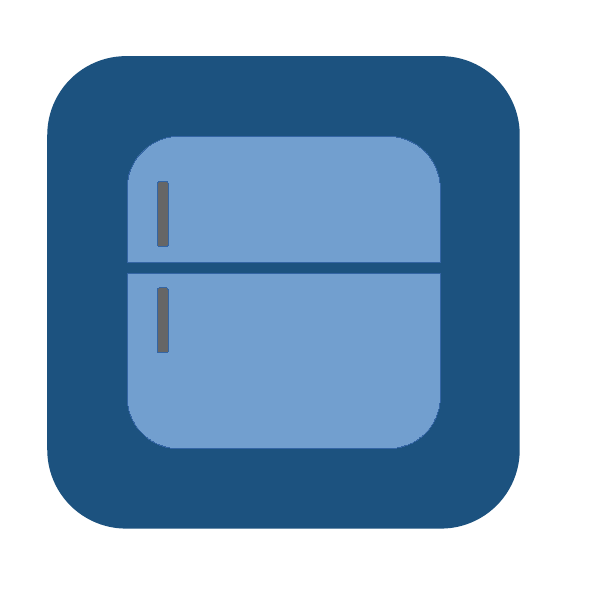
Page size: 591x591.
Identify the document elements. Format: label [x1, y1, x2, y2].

text_box [47, 56, 520, 529]
